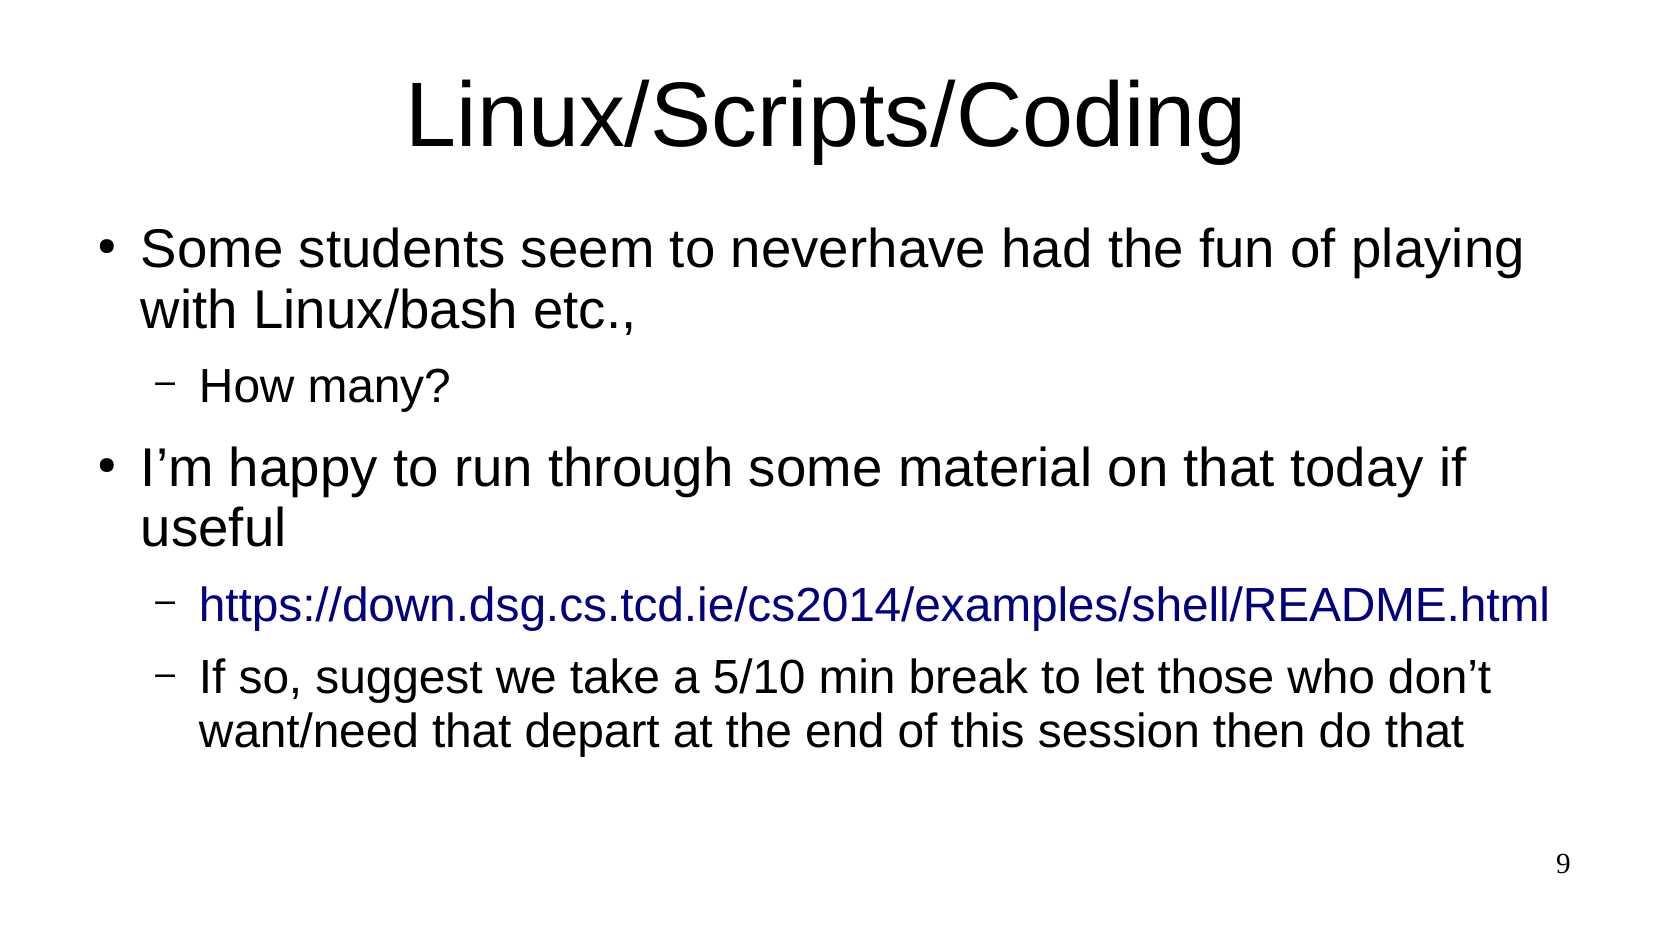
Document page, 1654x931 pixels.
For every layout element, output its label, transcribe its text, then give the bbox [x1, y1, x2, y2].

list Some students seem to neverhave had the fun of playing with Linux/bash etc., How many? I’m happy to run through some material on that today if useful https://down.dsg.cs.tcd.ie/cs2014/examples/shell/README.html If so, suggest we take a 5/10 min break to let those who don’t want/need that depart at the end of this session then do that [82, 217, 1571, 758]
title Linux/Scripts/Coding [82, 37, 1571, 193]
